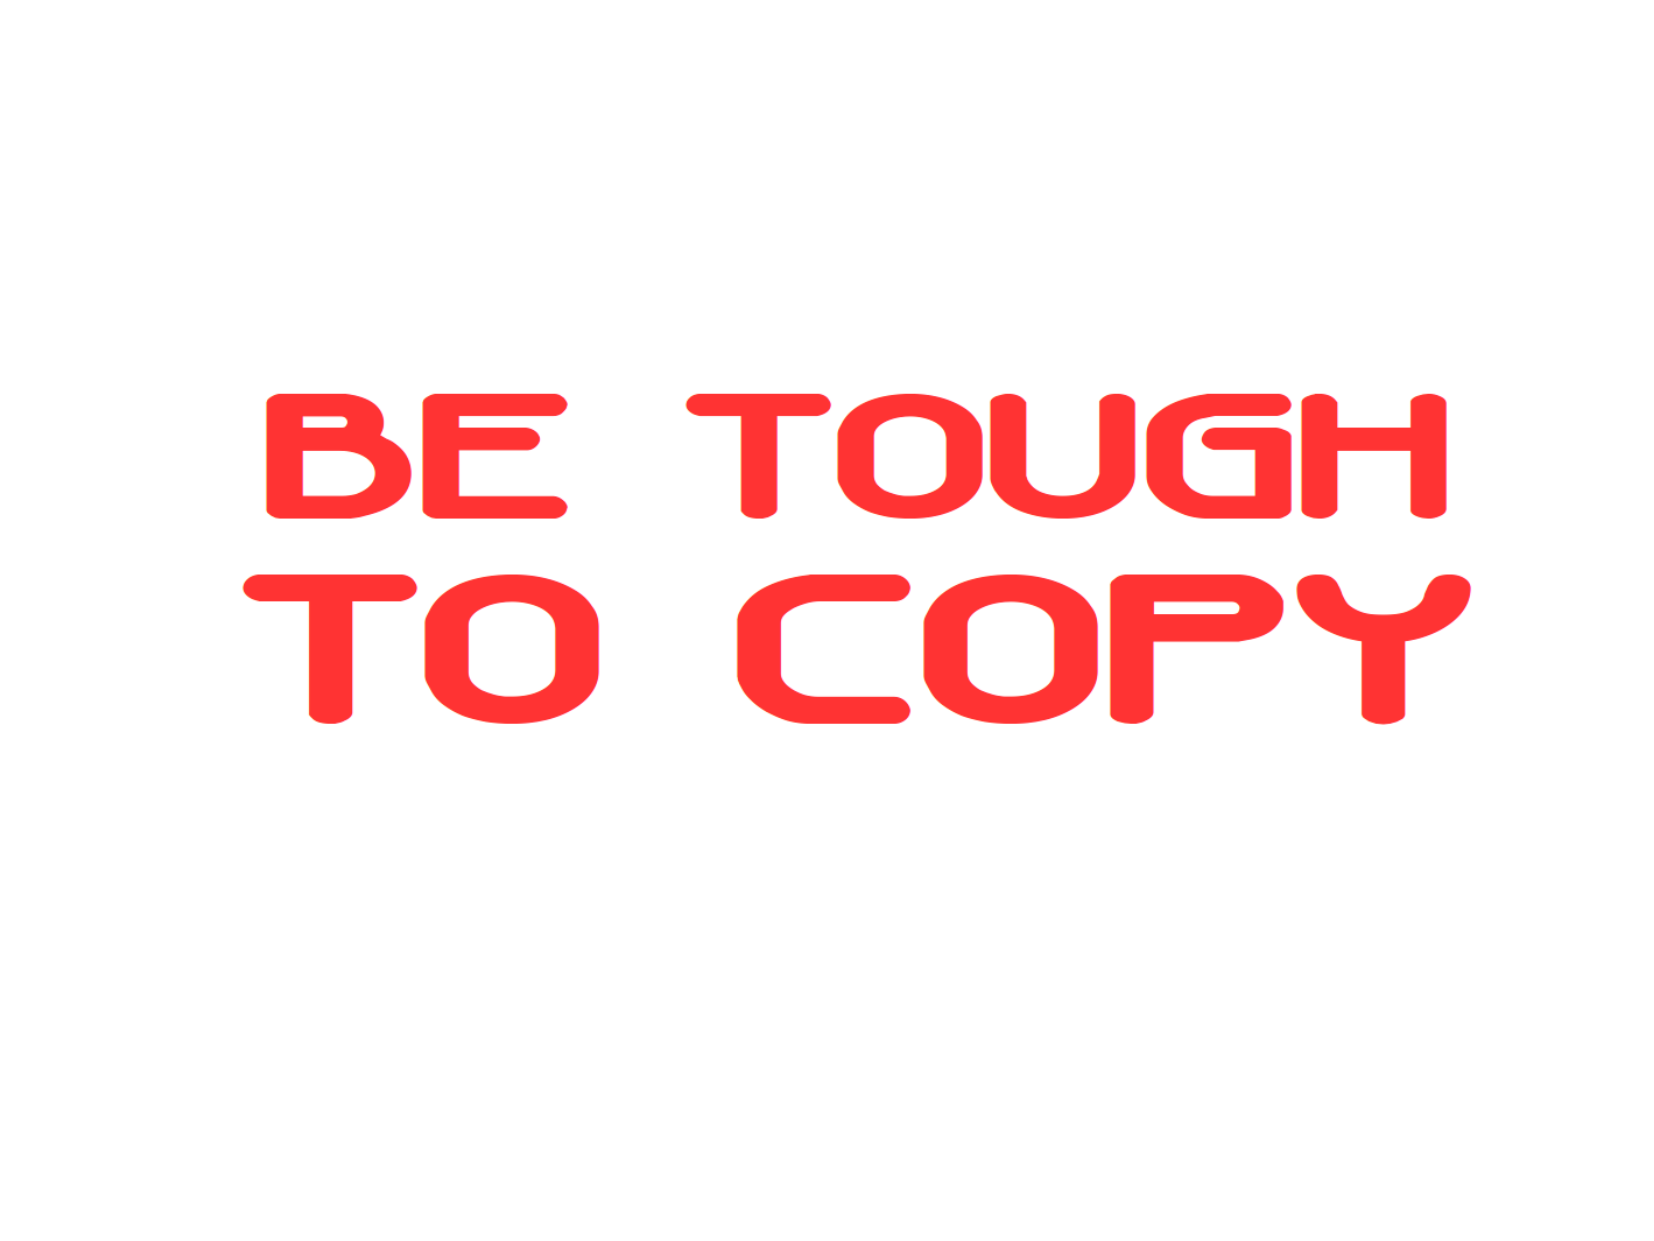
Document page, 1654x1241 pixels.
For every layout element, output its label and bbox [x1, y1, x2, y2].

picture [27, 212, 1654, 1027]
